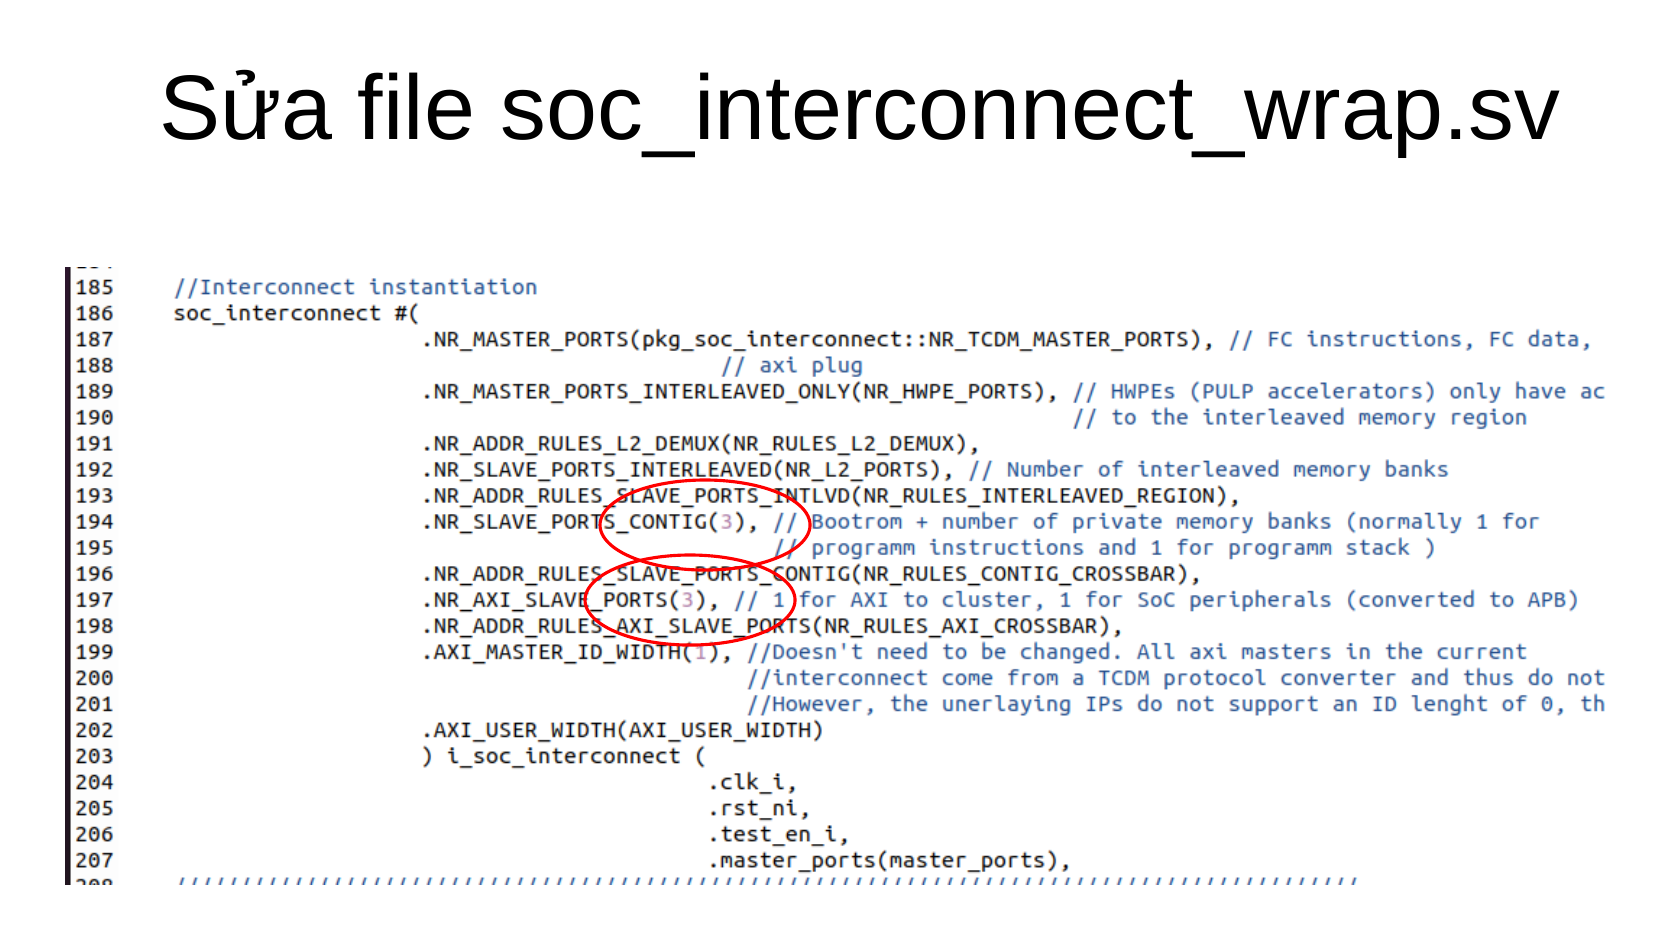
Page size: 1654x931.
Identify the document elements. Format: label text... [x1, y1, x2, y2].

title Sửa file soc_interconnect_wrap.sv [116, 30, 1606, 186]
picture [65, 267, 1606, 886]
